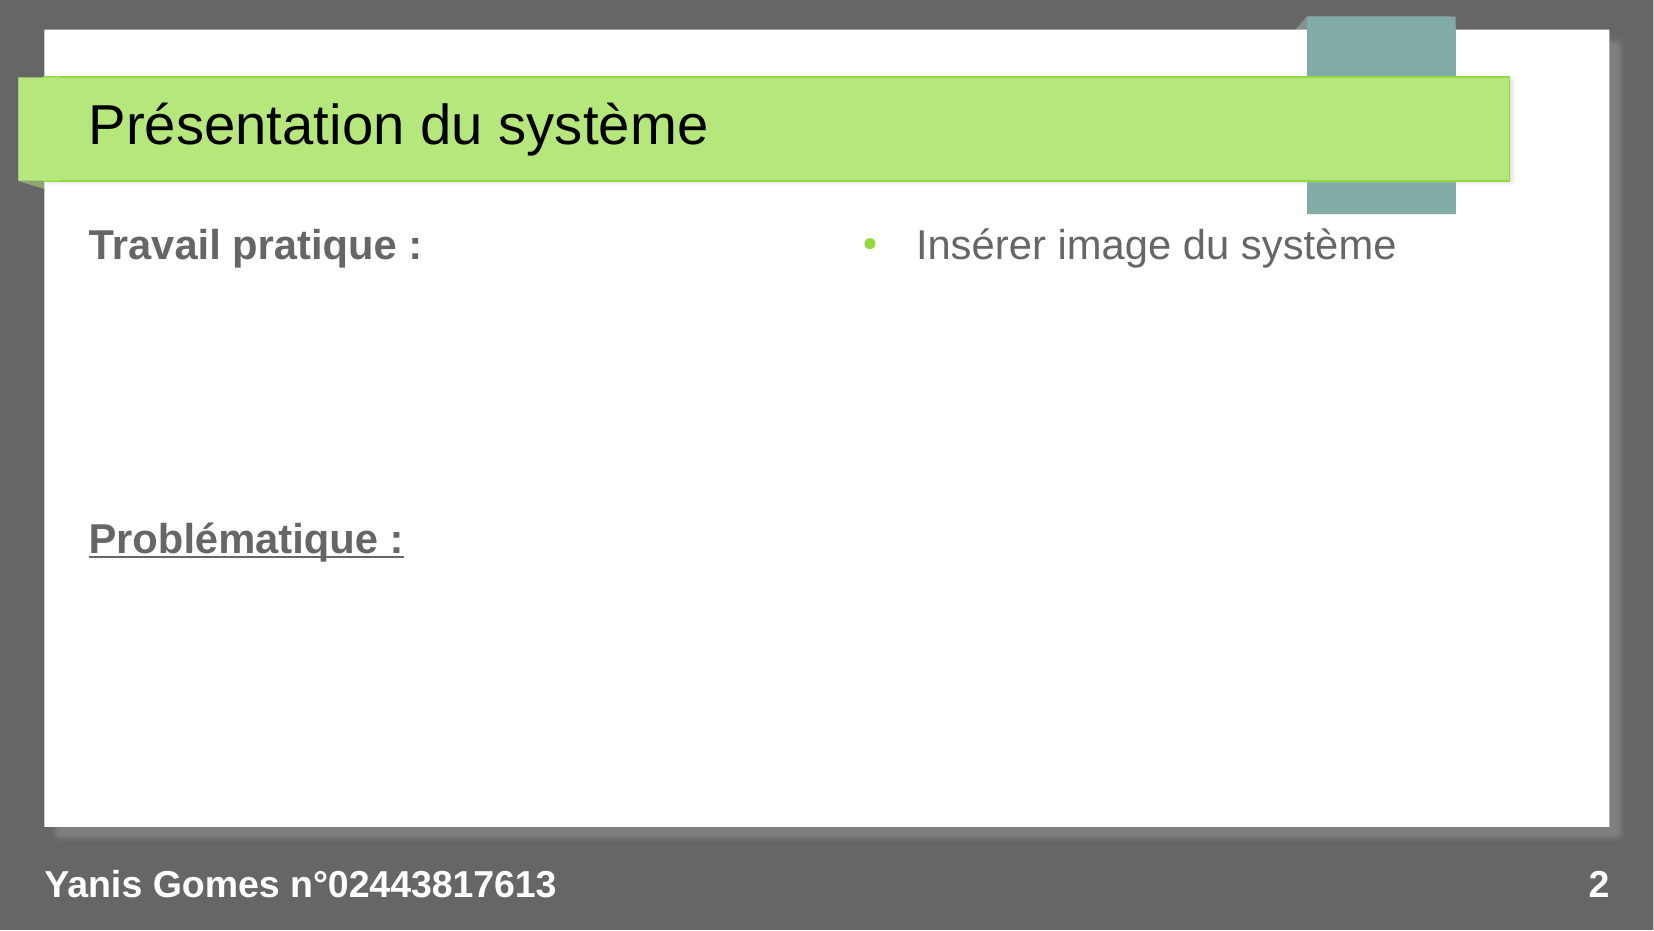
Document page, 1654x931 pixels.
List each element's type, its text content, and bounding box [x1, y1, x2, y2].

text_box 29 [974, 856, 1625, 916]
list Problématique : [88, 515, 810, 798]
list Travail pratique : [88, 221, 809, 504]
title Présentation du système [88, 73, 1506, 178]
list Insérer image du système [845, 221, 1566, 813]
text_box Yanis Gomes n°02443817613 [29, 856, 680, 916]
